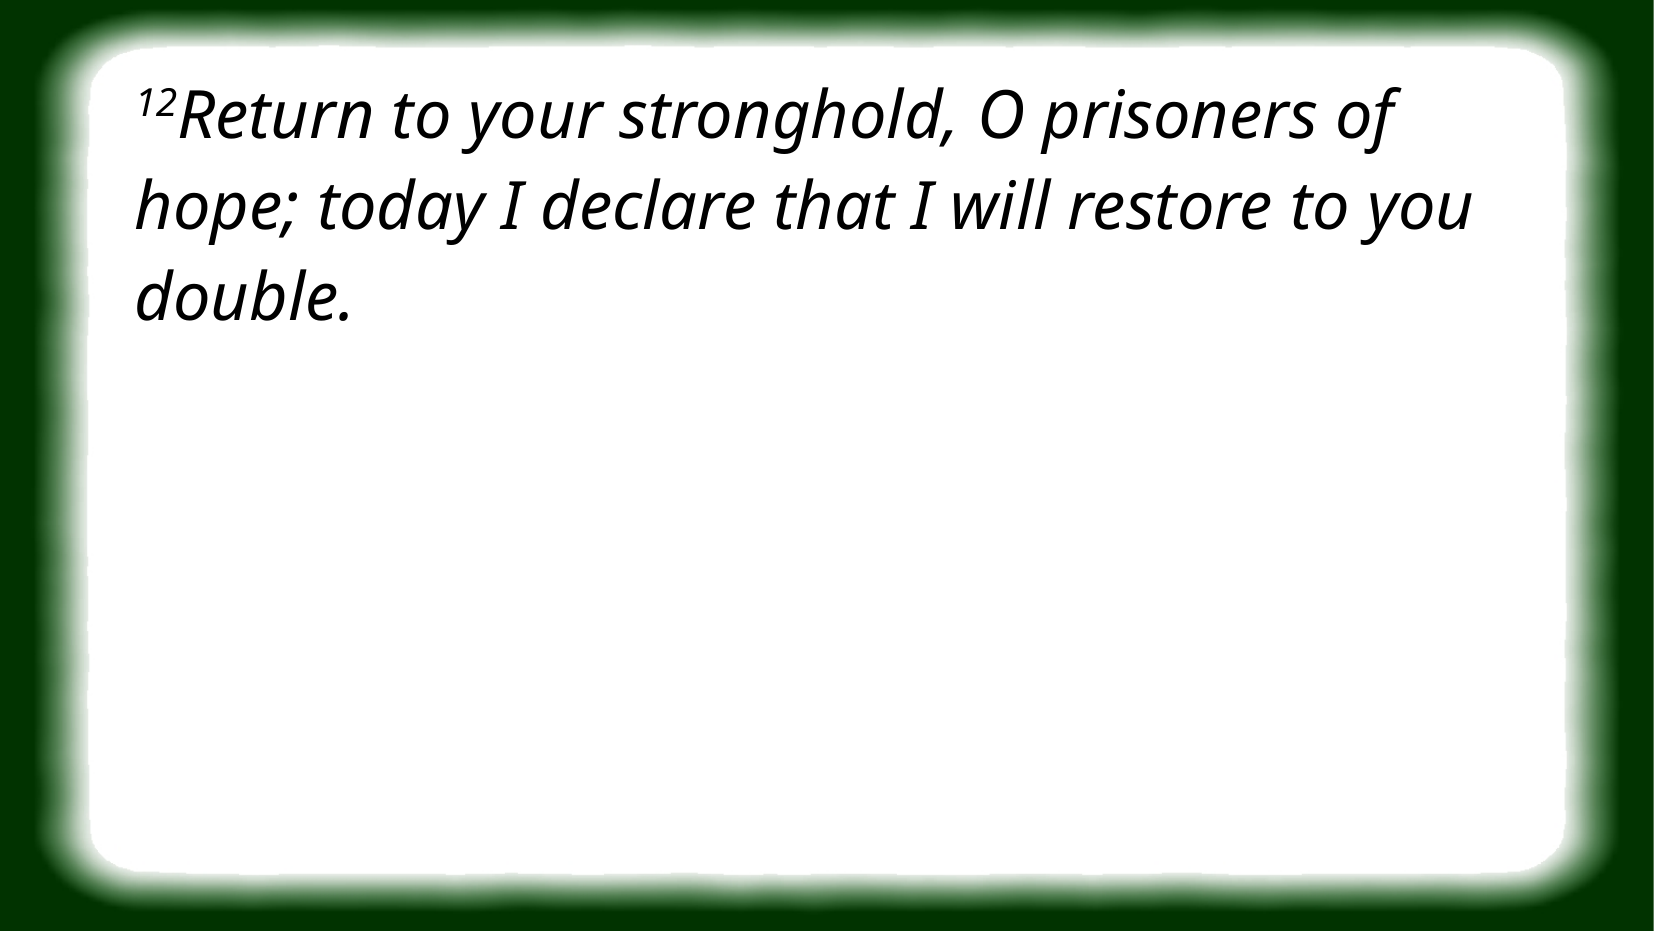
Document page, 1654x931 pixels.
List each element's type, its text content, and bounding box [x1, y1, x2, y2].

picture [0, 0, 1654, 931]
text_box 12Return to your stronghold, O prisoners of hope; today I declare that I will restore to you double. [120, 60, 1546, 382]
